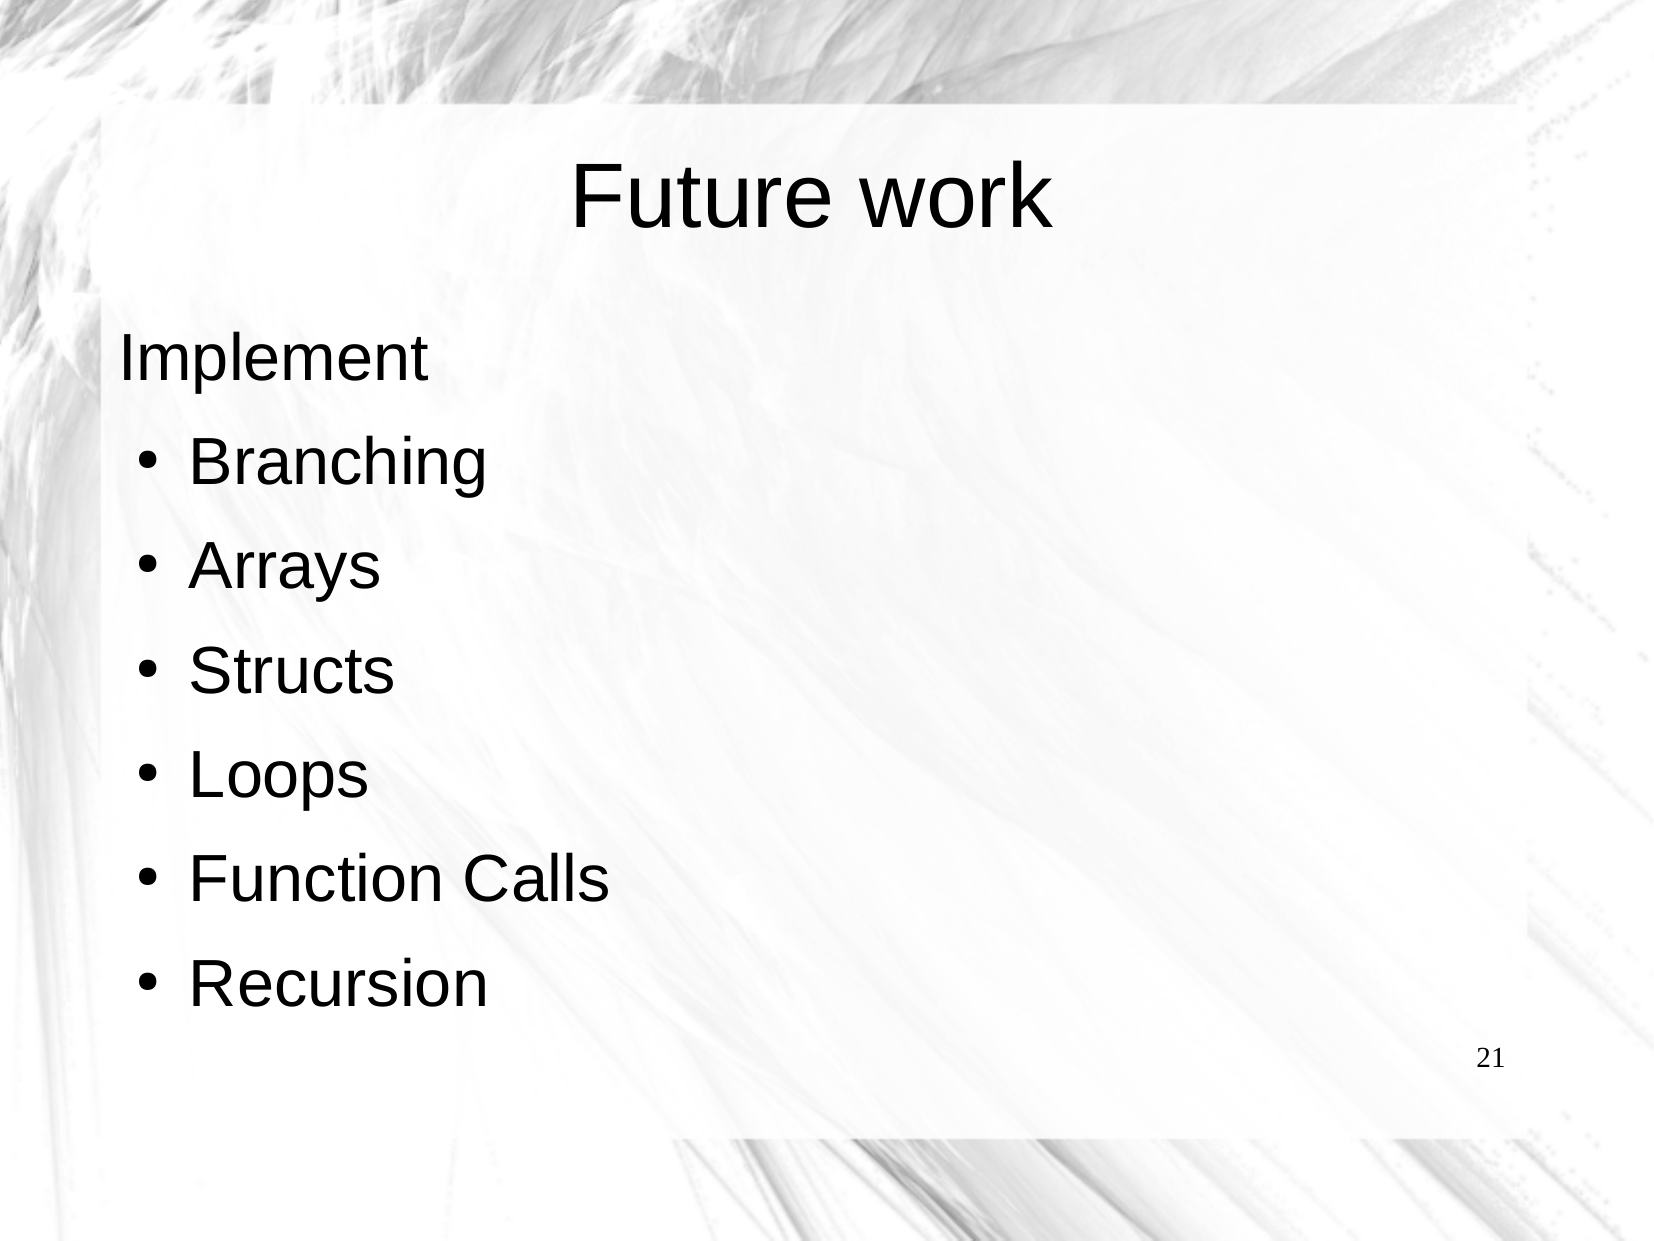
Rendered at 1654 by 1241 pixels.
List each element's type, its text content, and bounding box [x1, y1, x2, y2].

list Implement Branching Arrays Structs Loops Function Calls Recursion [118, 319, 1571, 1039]
picture [0, 0, 1654, 1241]
title Future work [118, 112, 1506, 281]
